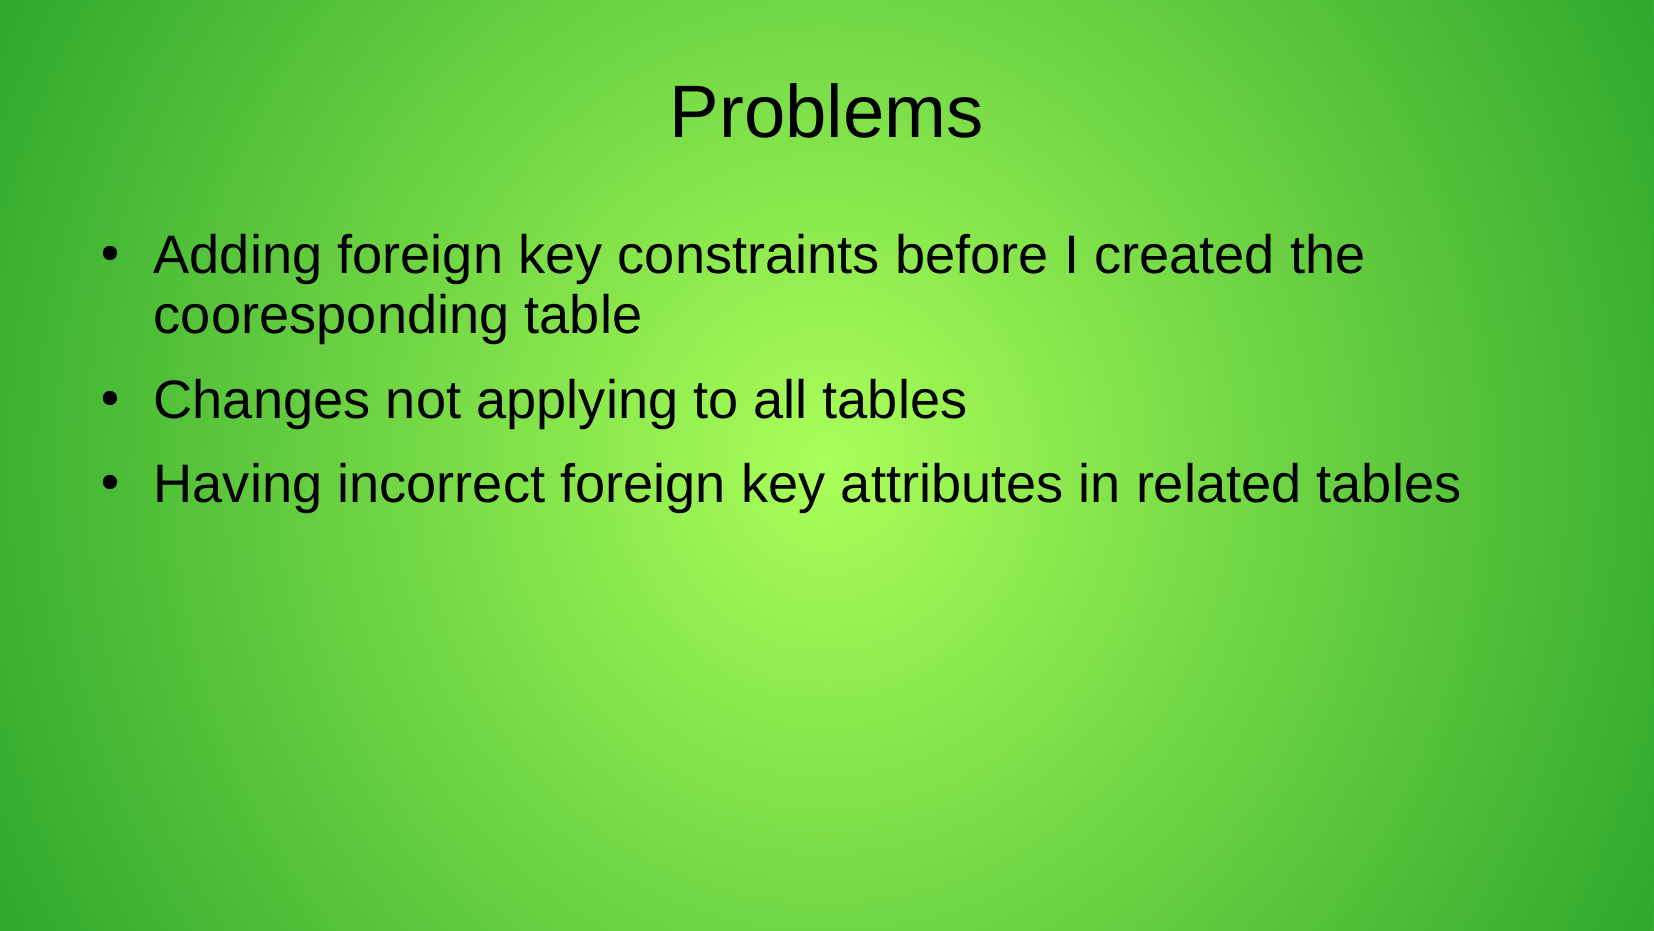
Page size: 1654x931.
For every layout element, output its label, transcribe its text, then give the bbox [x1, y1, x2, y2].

title Problems [82, 35, 1571, 189]
list Adding foreign key constraints before I created the cooresponding table Changes not applying to all tables Having incorrect foreign key attributes in related tables [82, 224, 1571, 764]
